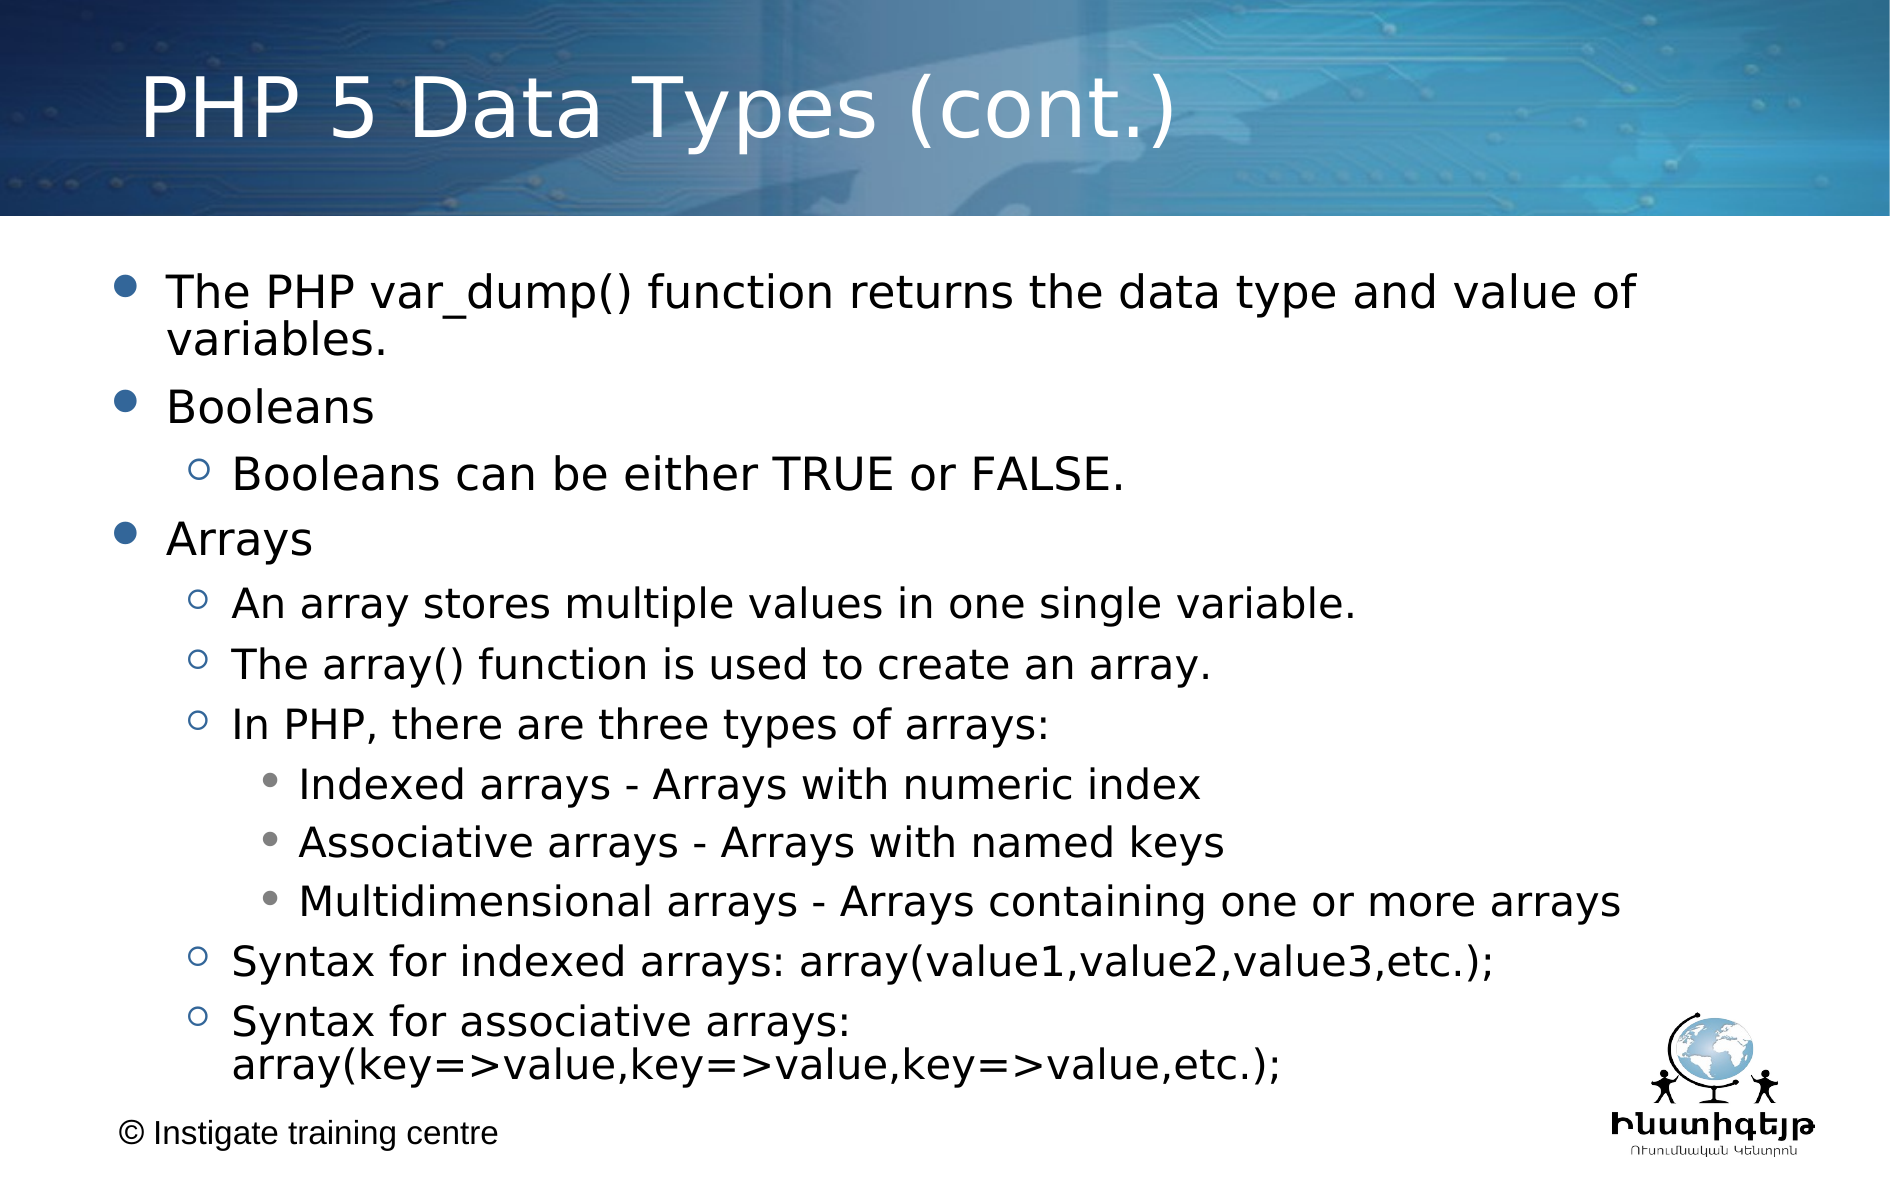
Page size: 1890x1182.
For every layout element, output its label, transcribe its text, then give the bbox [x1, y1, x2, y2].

picture [1612, 1012, 1815, 1157]
list The PHP var_dump() function returns the data type and value of variables. Booleans Booleans can be either TRUE or FALSE. Arrays An array stores multiple values in one single variable. The array() function is used to create an array. In PHP, there are three types of arrays: Indexed arrays - Arrays with numeric index Associative arrays - Arrays with named keys Multidimensional arrays - Arrays containing one or more arrays Syntax for indexed arrays: array(value1,value2,value3,etc.); Syntax for associative arrays: array(key=>value,key=>value,key=>value,etc.); [110, 270, 1801, 297]
text_box PHP 5 Data Types (cont.) [138, 82, 1801, 96]
picture [0, 0, 1890, 216]
